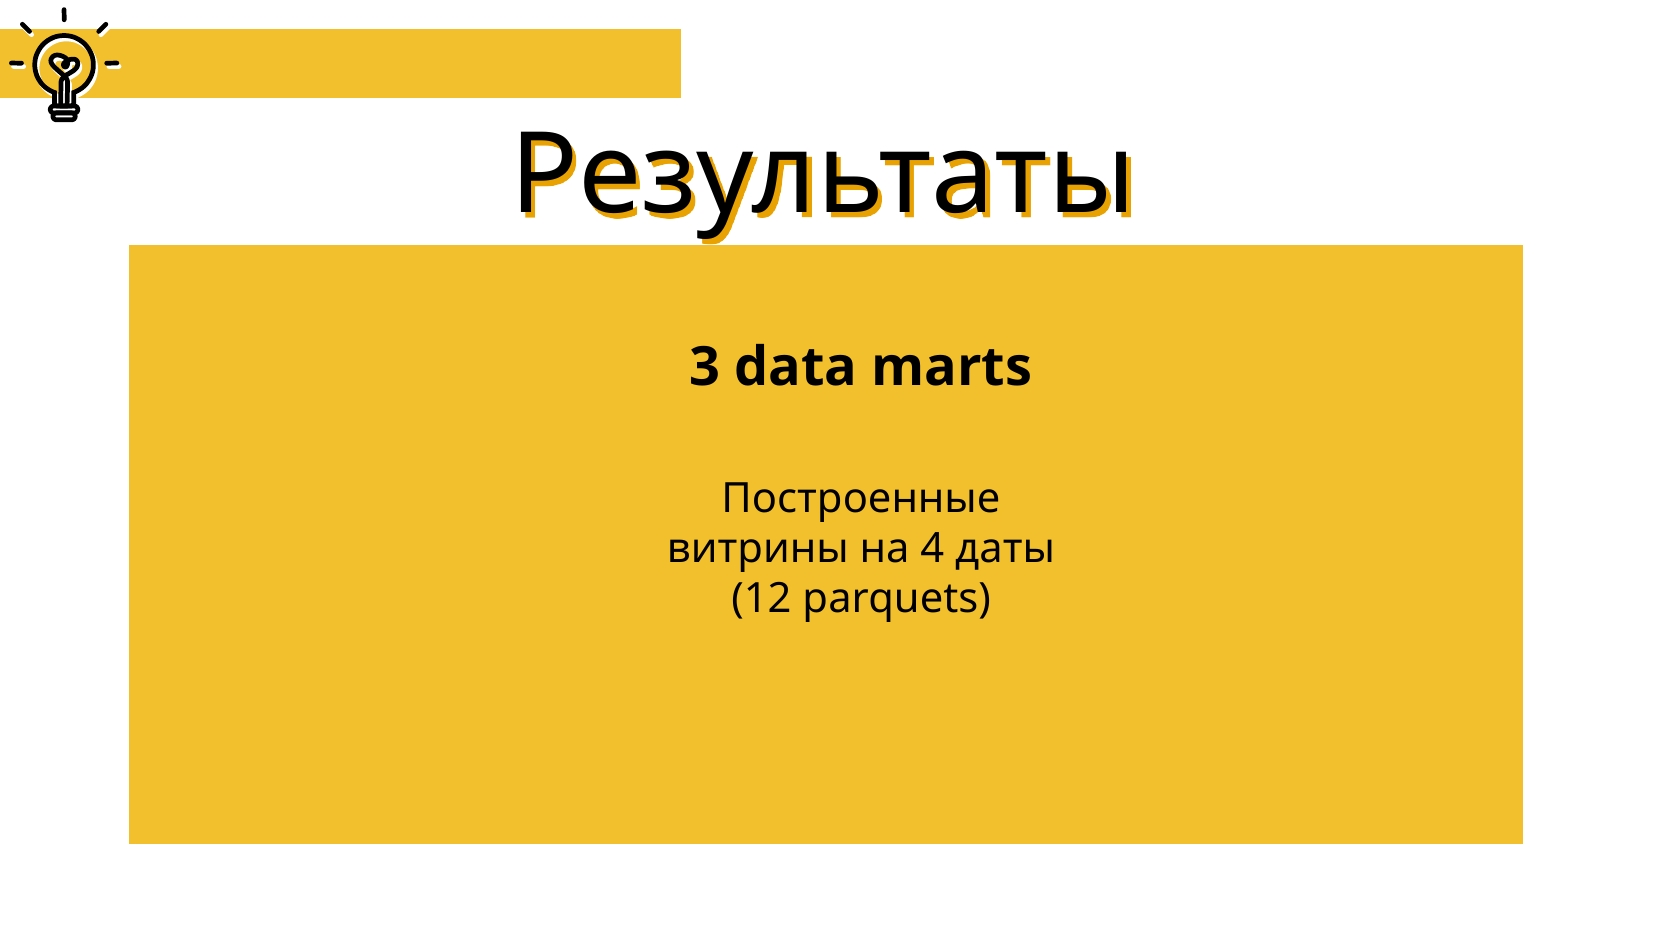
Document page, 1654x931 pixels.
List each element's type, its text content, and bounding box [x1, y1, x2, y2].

text_box Построенные витрины на 4 даты (12 parquets) [666, 427, 1057, 666]
title Результаты [265, 88, 1381, 248]
title 3 data marts [265, 301, 1457, 428]
